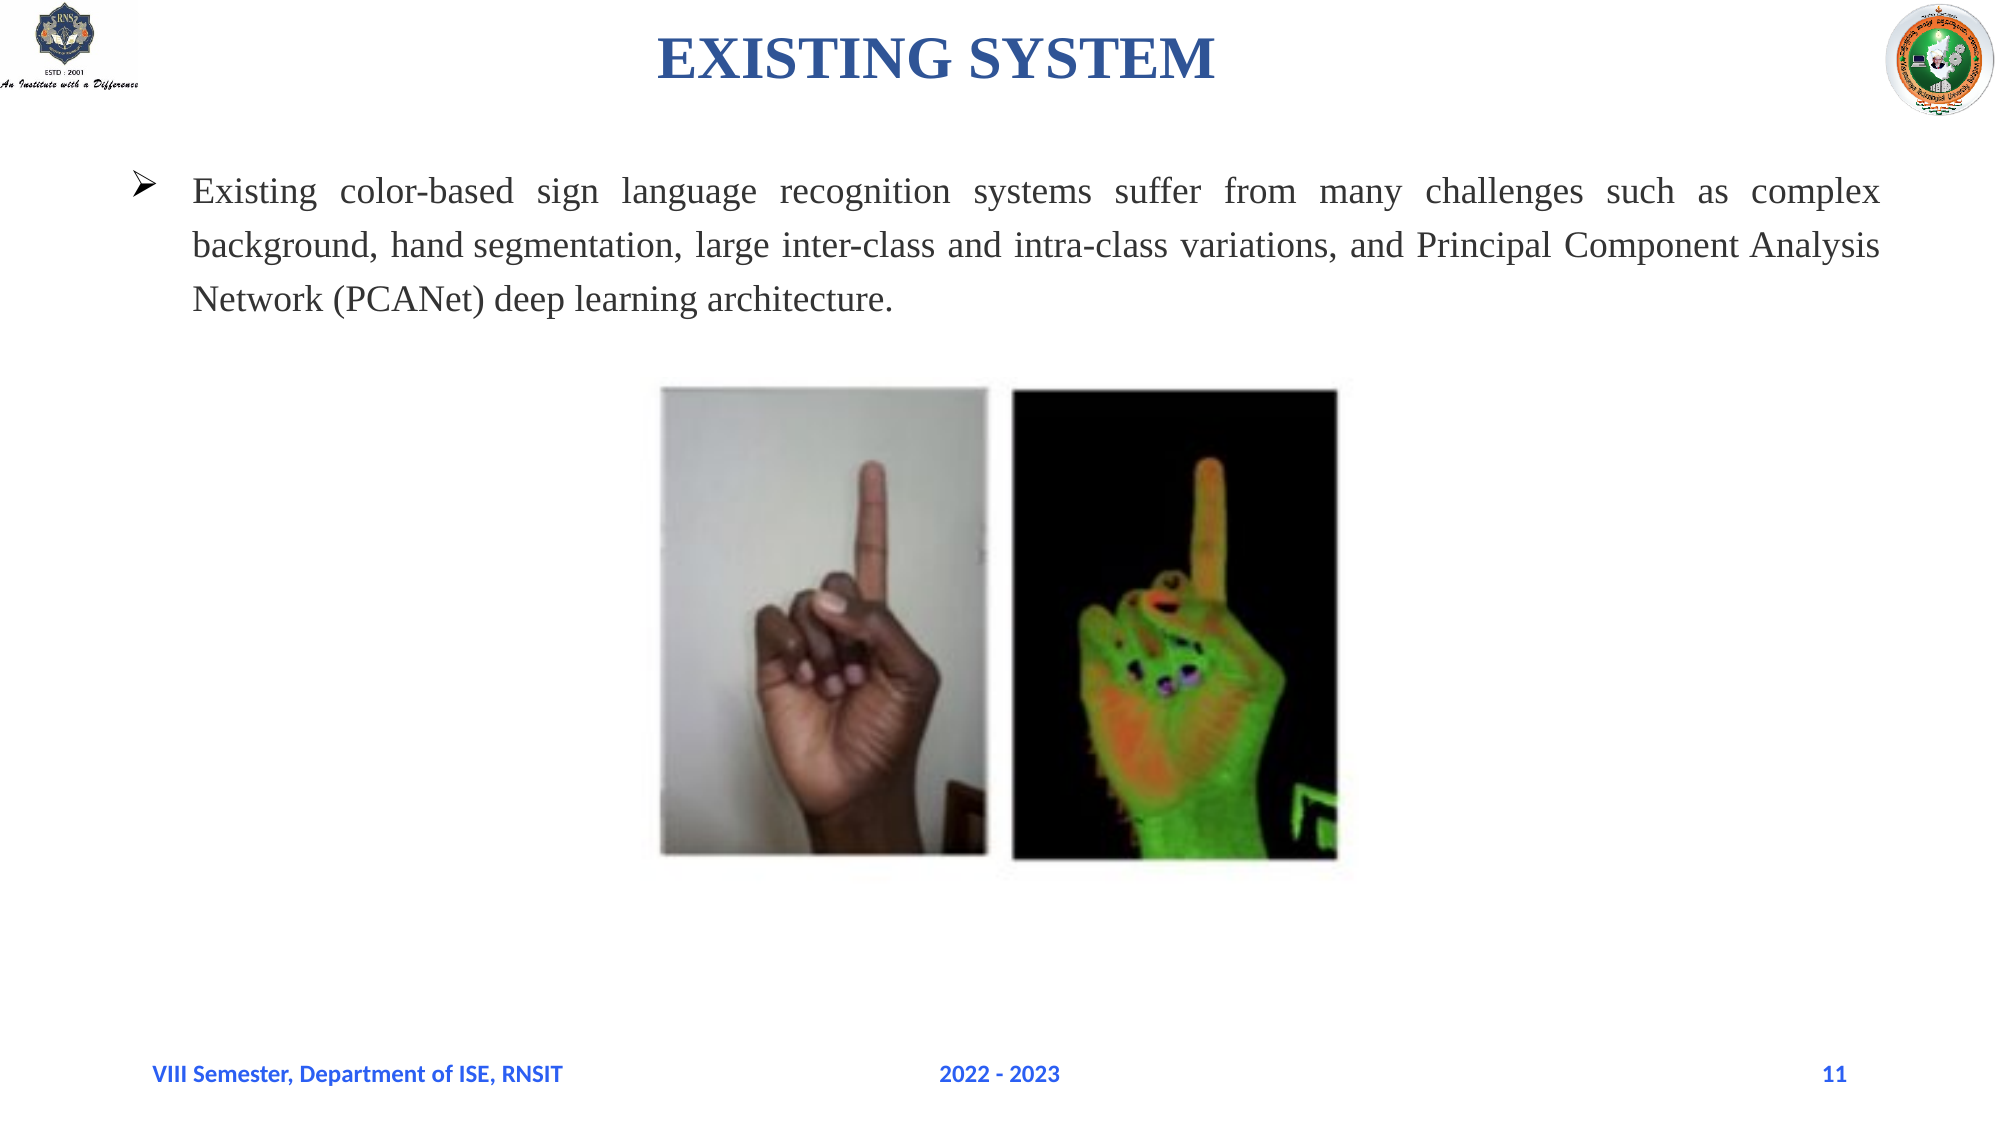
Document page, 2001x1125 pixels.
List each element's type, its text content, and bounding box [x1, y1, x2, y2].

picture [640, 377, 1359, 886]
list Existing color-based sign language recognition systems suffer from many challenges such as complex background, hand segmentation, large inter-class and intra-class variations, and Principal Component Analysis Network (PCANet) deep learning architecture. [102, 149, 1898, 1024]
slide_number VIII Semester, Department of ISE, RNSIT [137, 1042, 662, 1103]
slide_number <number> [1412, 1042, 1863, 1103]
title Existing System [324, 19, 1550, 149]
footer 2022 - 2023 [662, 1042, 1338, 1103]
picture [0, 0, 138, 90]
picture [1882, 2, 1997, 117]
